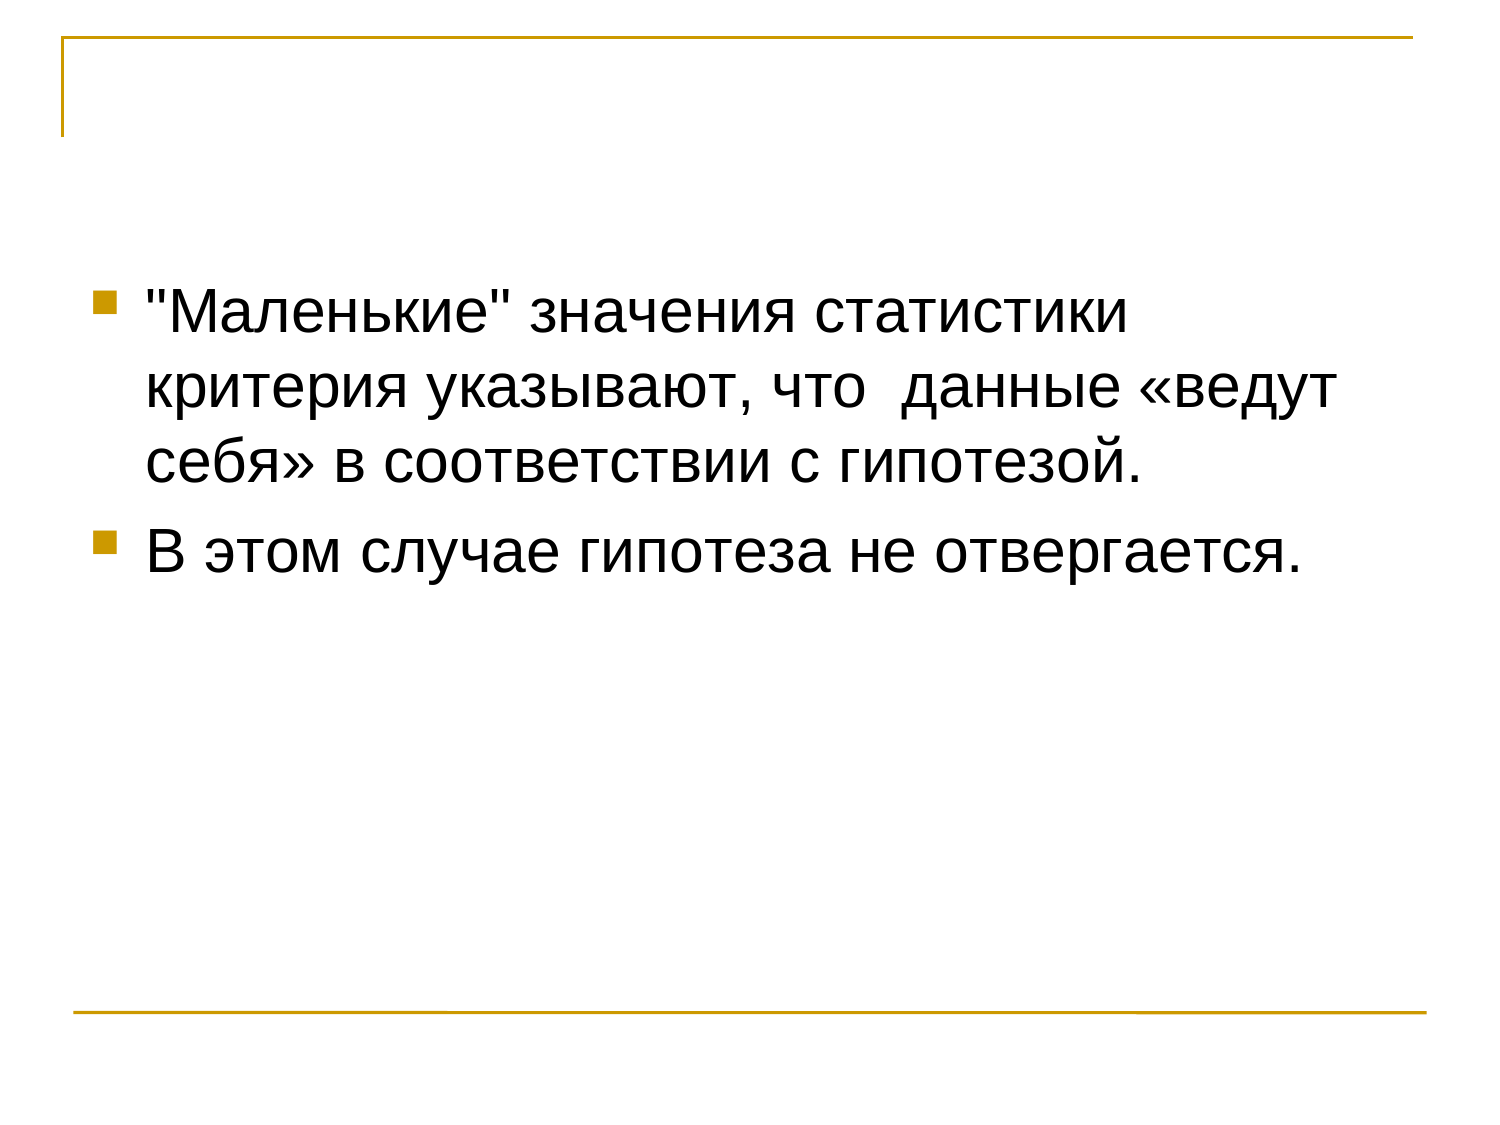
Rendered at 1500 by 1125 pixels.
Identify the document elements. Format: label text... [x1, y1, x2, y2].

list "Маленькие" значения статистики критерия указывают, что данные «ведут себя» в соответствии с гипотезой. В этом случае гипотеза не отвергается. [75, 262, 1426, 1006]
